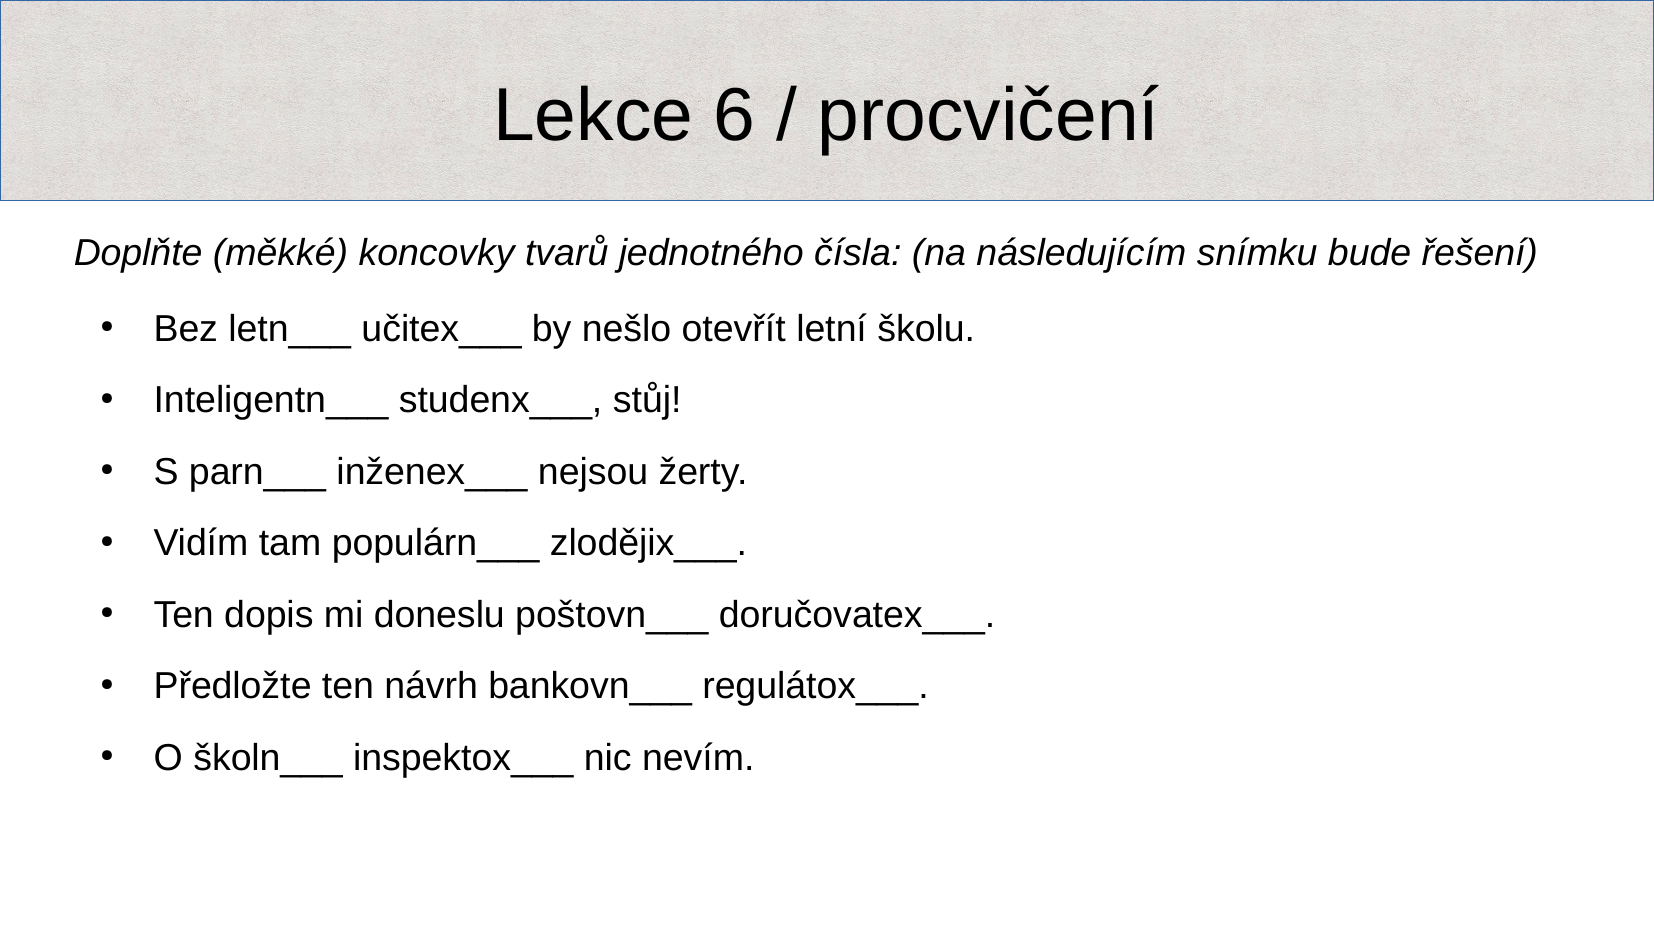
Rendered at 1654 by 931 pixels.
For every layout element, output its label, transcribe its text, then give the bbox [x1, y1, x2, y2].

text_box Doplňte (měkké) koncovky tvarů jednotného čísla: (na následujícím snímku bude řešení) [59, 224, 1630, 282]
title Lekce 6 / procvičení [82, 37, 1571, 193]
list Bez letn___ učitex___ by nešlo otevřít letní školu. Inteligentn___ studenx___, stůj! S parn___ inženex___ nejsou žerty. Vidím tam populárn___ zlodějix___. Ten dopis mi doneslu poštovn___ doručovatex___. Předložte ten návrh bankovn___ regulátox___. O školn___ inspektox___ nic nevím. [82, 307, 1571, 886]
picture [1, 1, 1653, 200]
